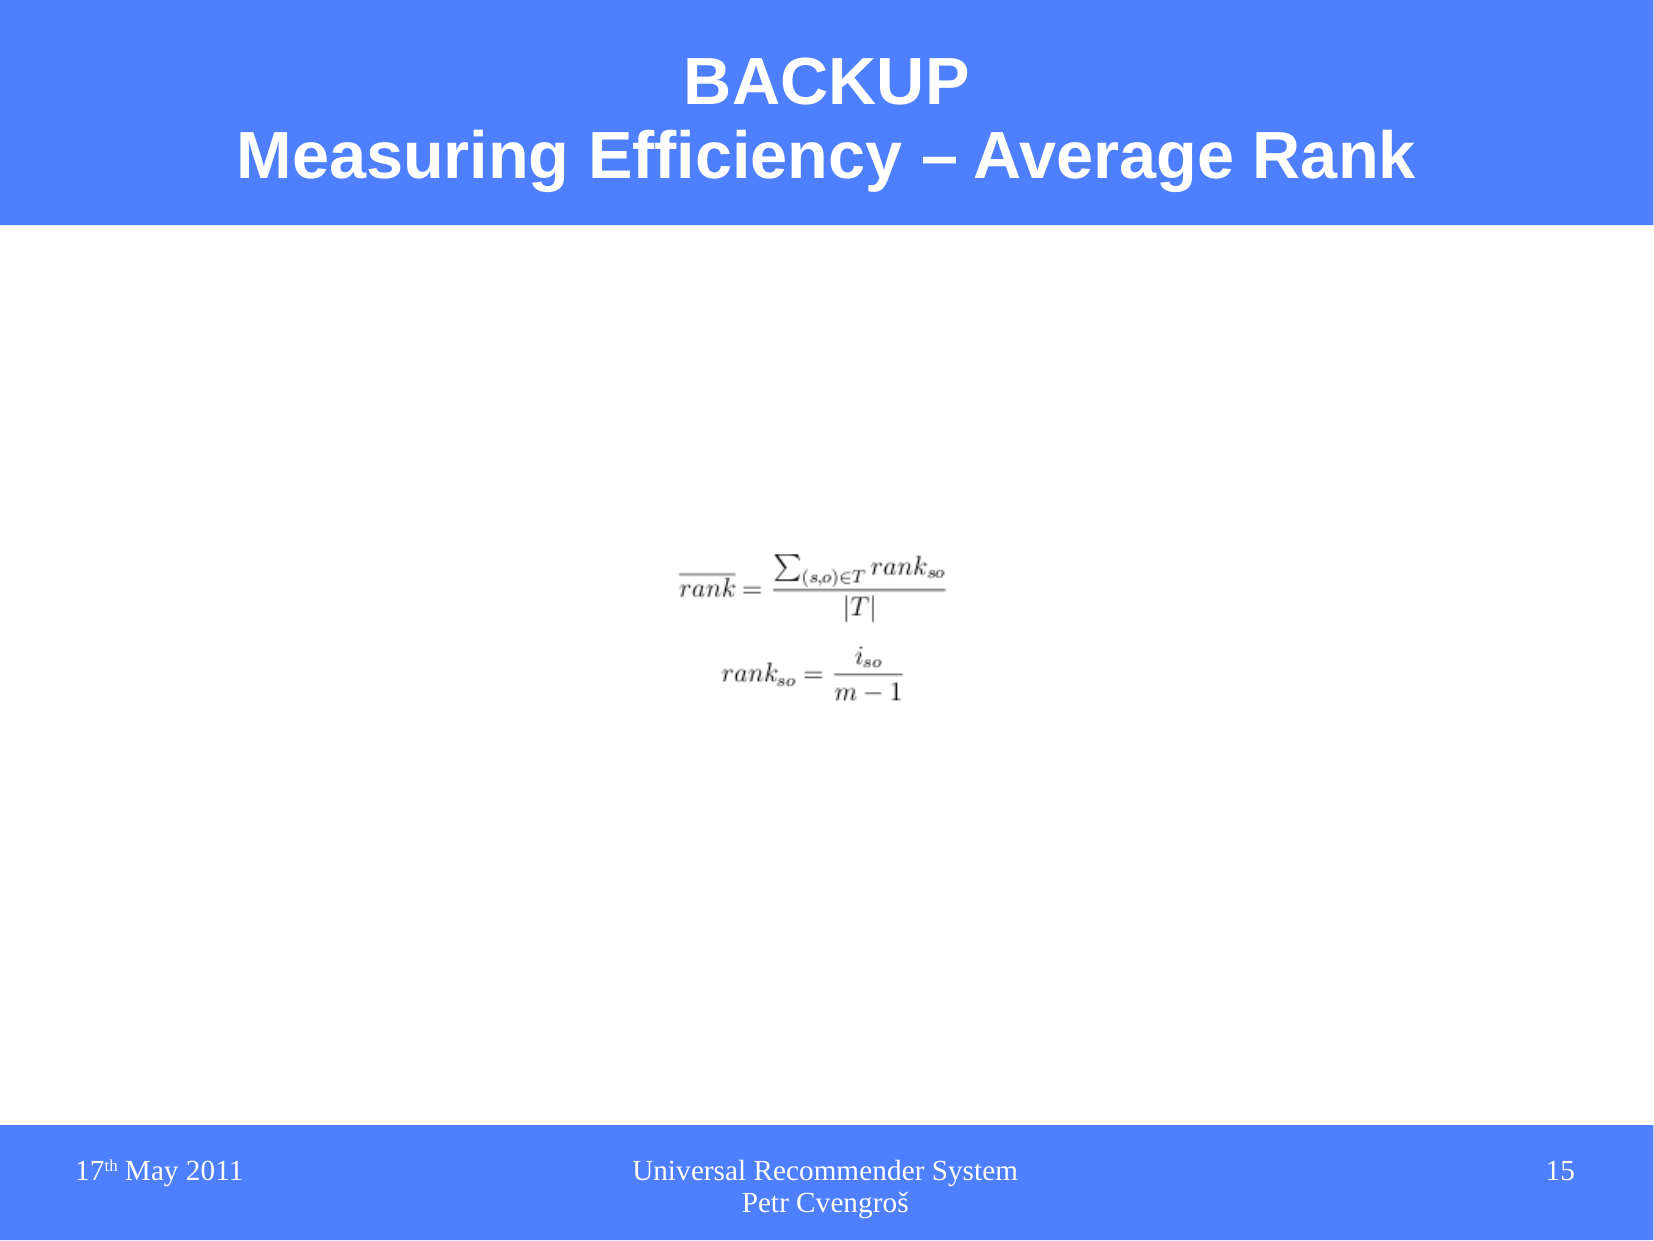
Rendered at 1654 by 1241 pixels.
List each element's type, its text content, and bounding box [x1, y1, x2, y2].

title BACKUP Measuring Efficiency – Average Rank [82, 32, 1571, 205]
picture [645, 520, 976, 713]
